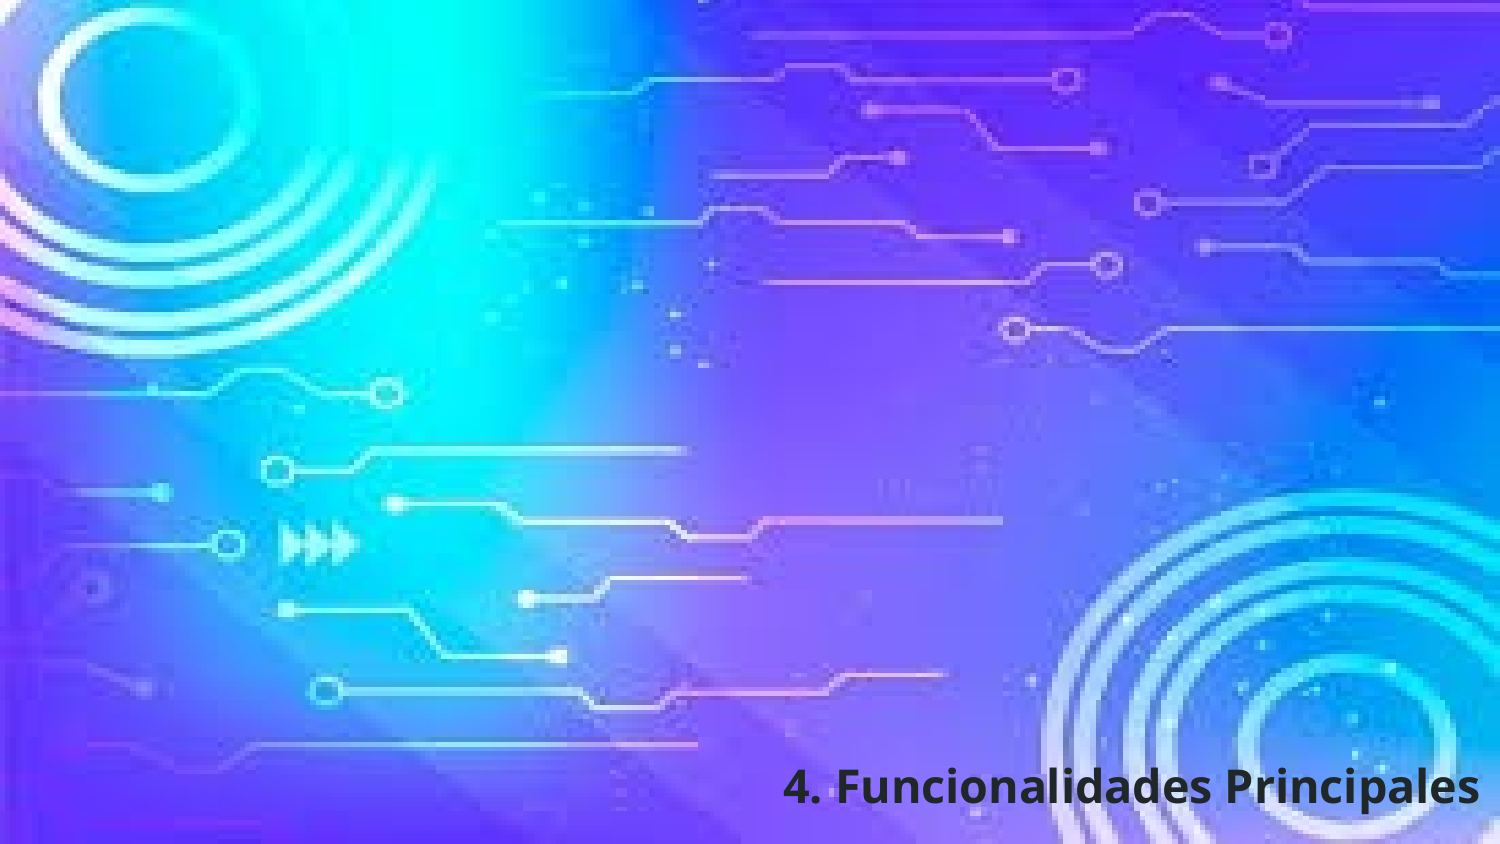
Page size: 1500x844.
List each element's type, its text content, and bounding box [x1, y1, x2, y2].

picture [0, 0, 1500, 844]
title 4. Funcionalidades Principales [433, 738, 1500, 833]
